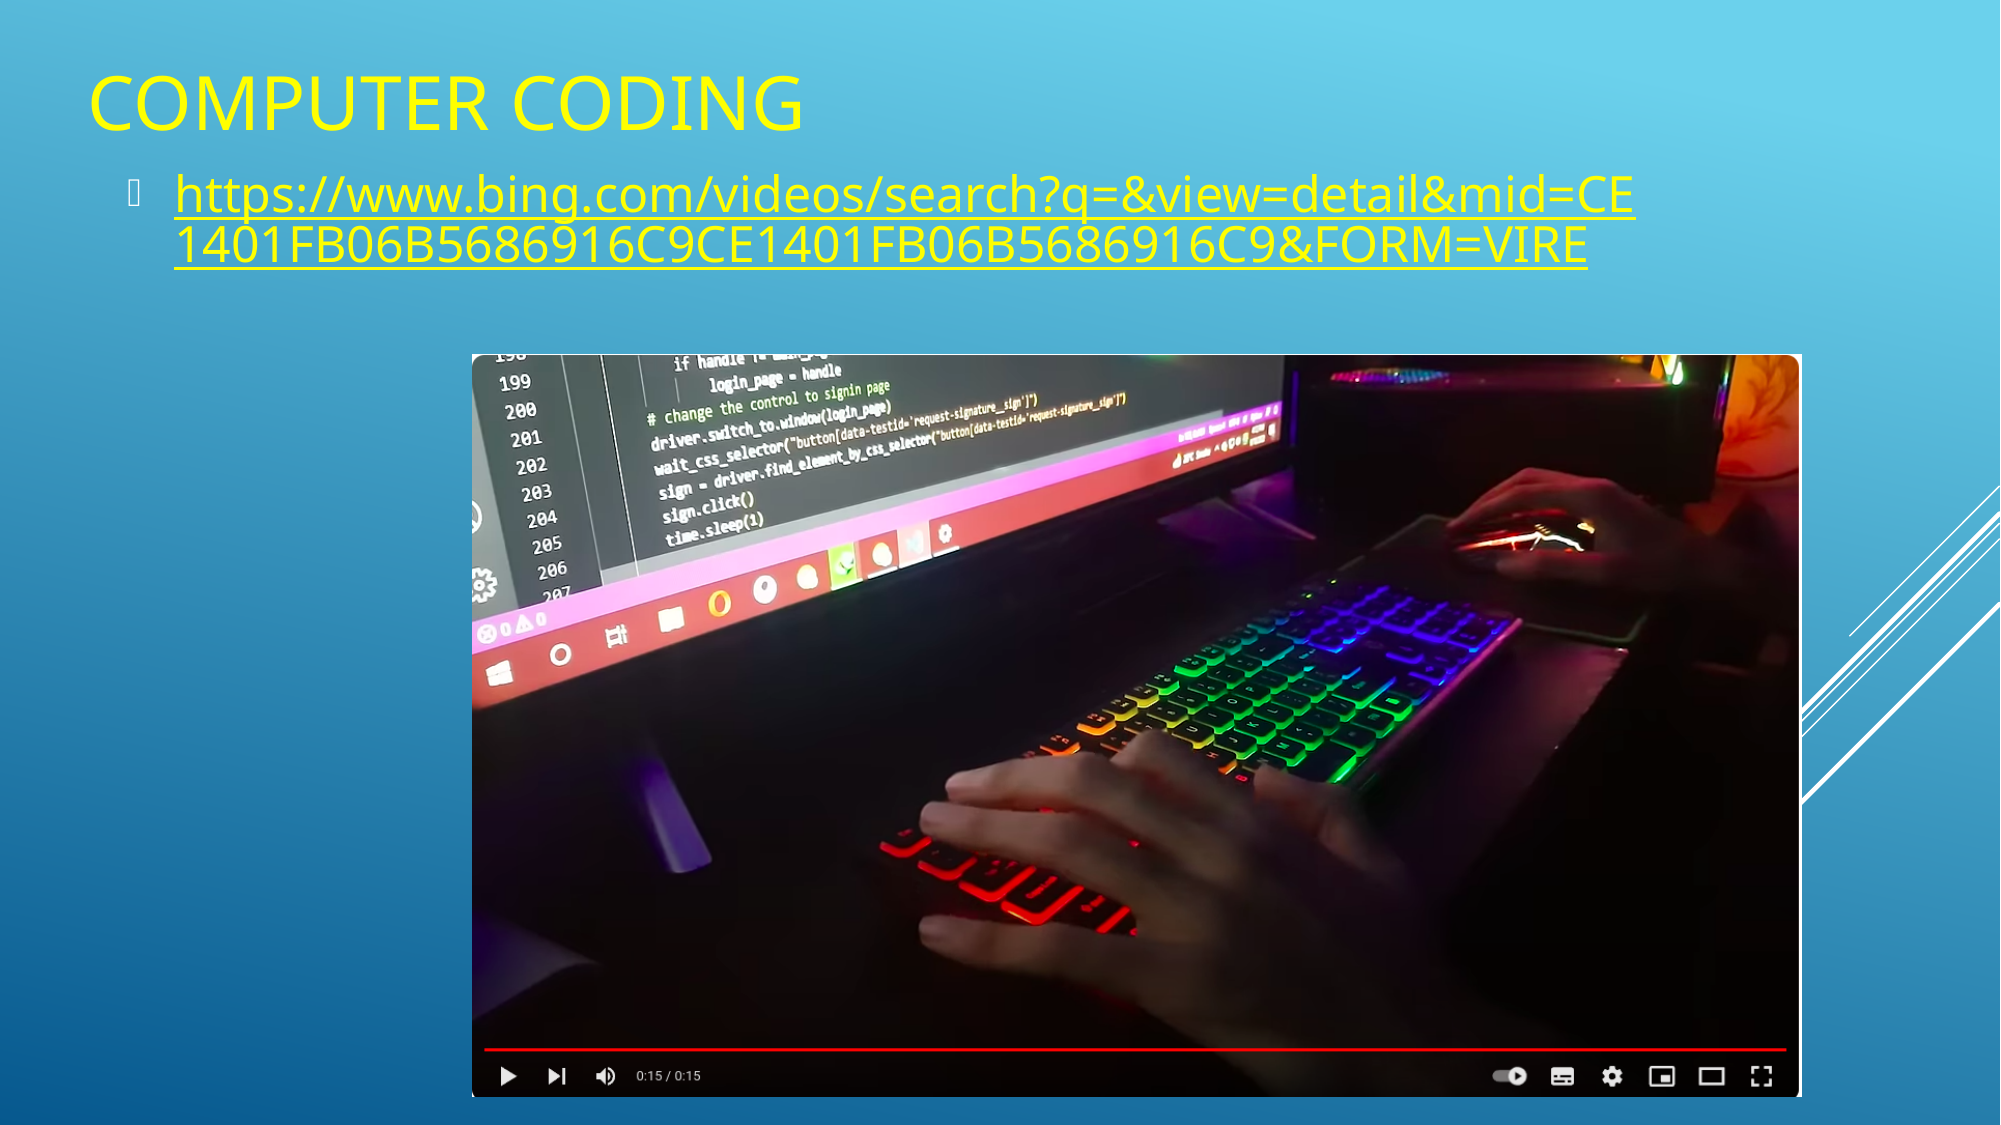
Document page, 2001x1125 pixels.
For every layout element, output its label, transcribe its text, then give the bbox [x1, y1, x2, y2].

title computer coding [72, 16, 1853, 185]
list https://www.bing.com/videos/search?q=&view=detail&mid=CE1401FB06B5686916C9CE1401FB06B5686916C9&FORM=VIRE [112, 155, 1664, 355]
picture [472, 354, 1802, 1097]
